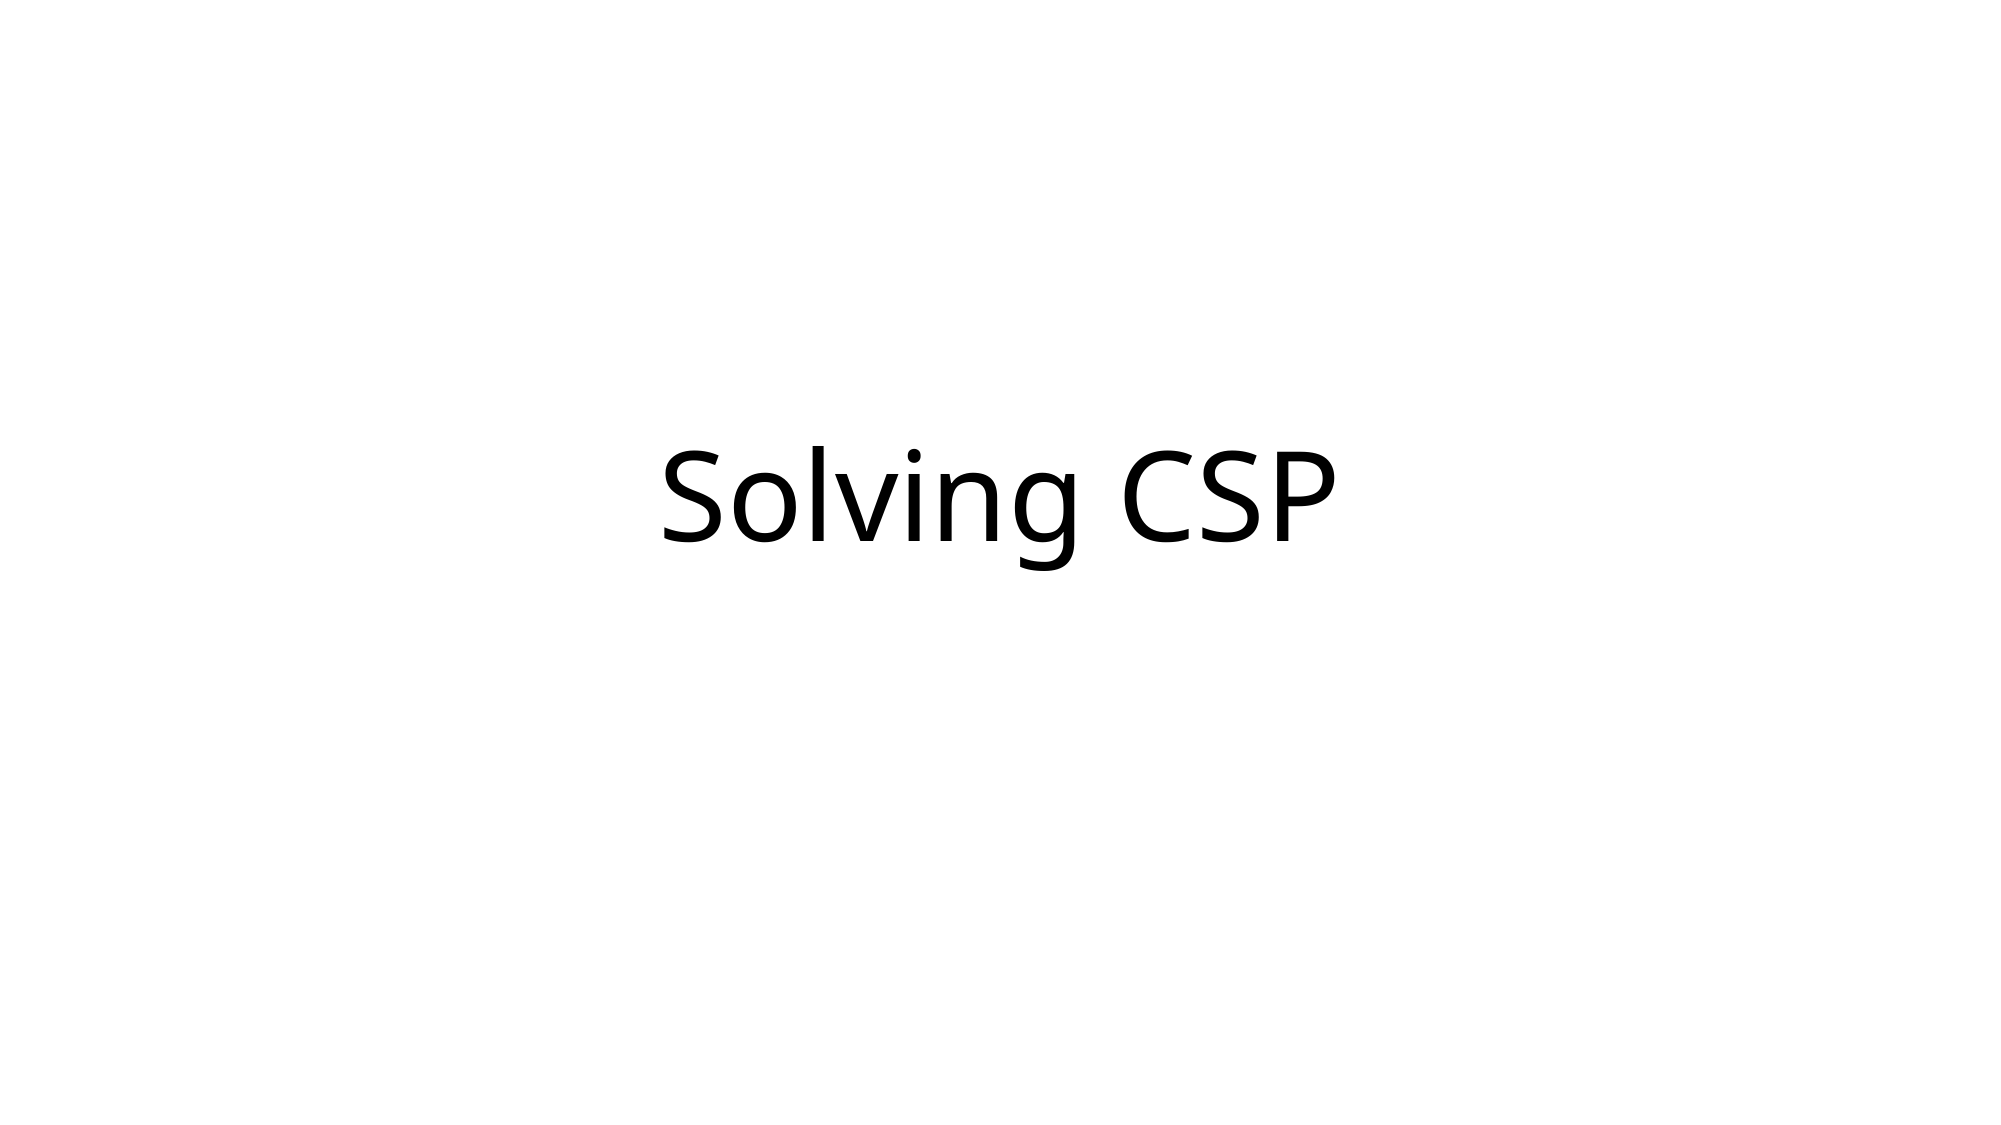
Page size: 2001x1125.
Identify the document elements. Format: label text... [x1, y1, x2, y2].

title Solving CSP [249, 184, 1750, 576]
